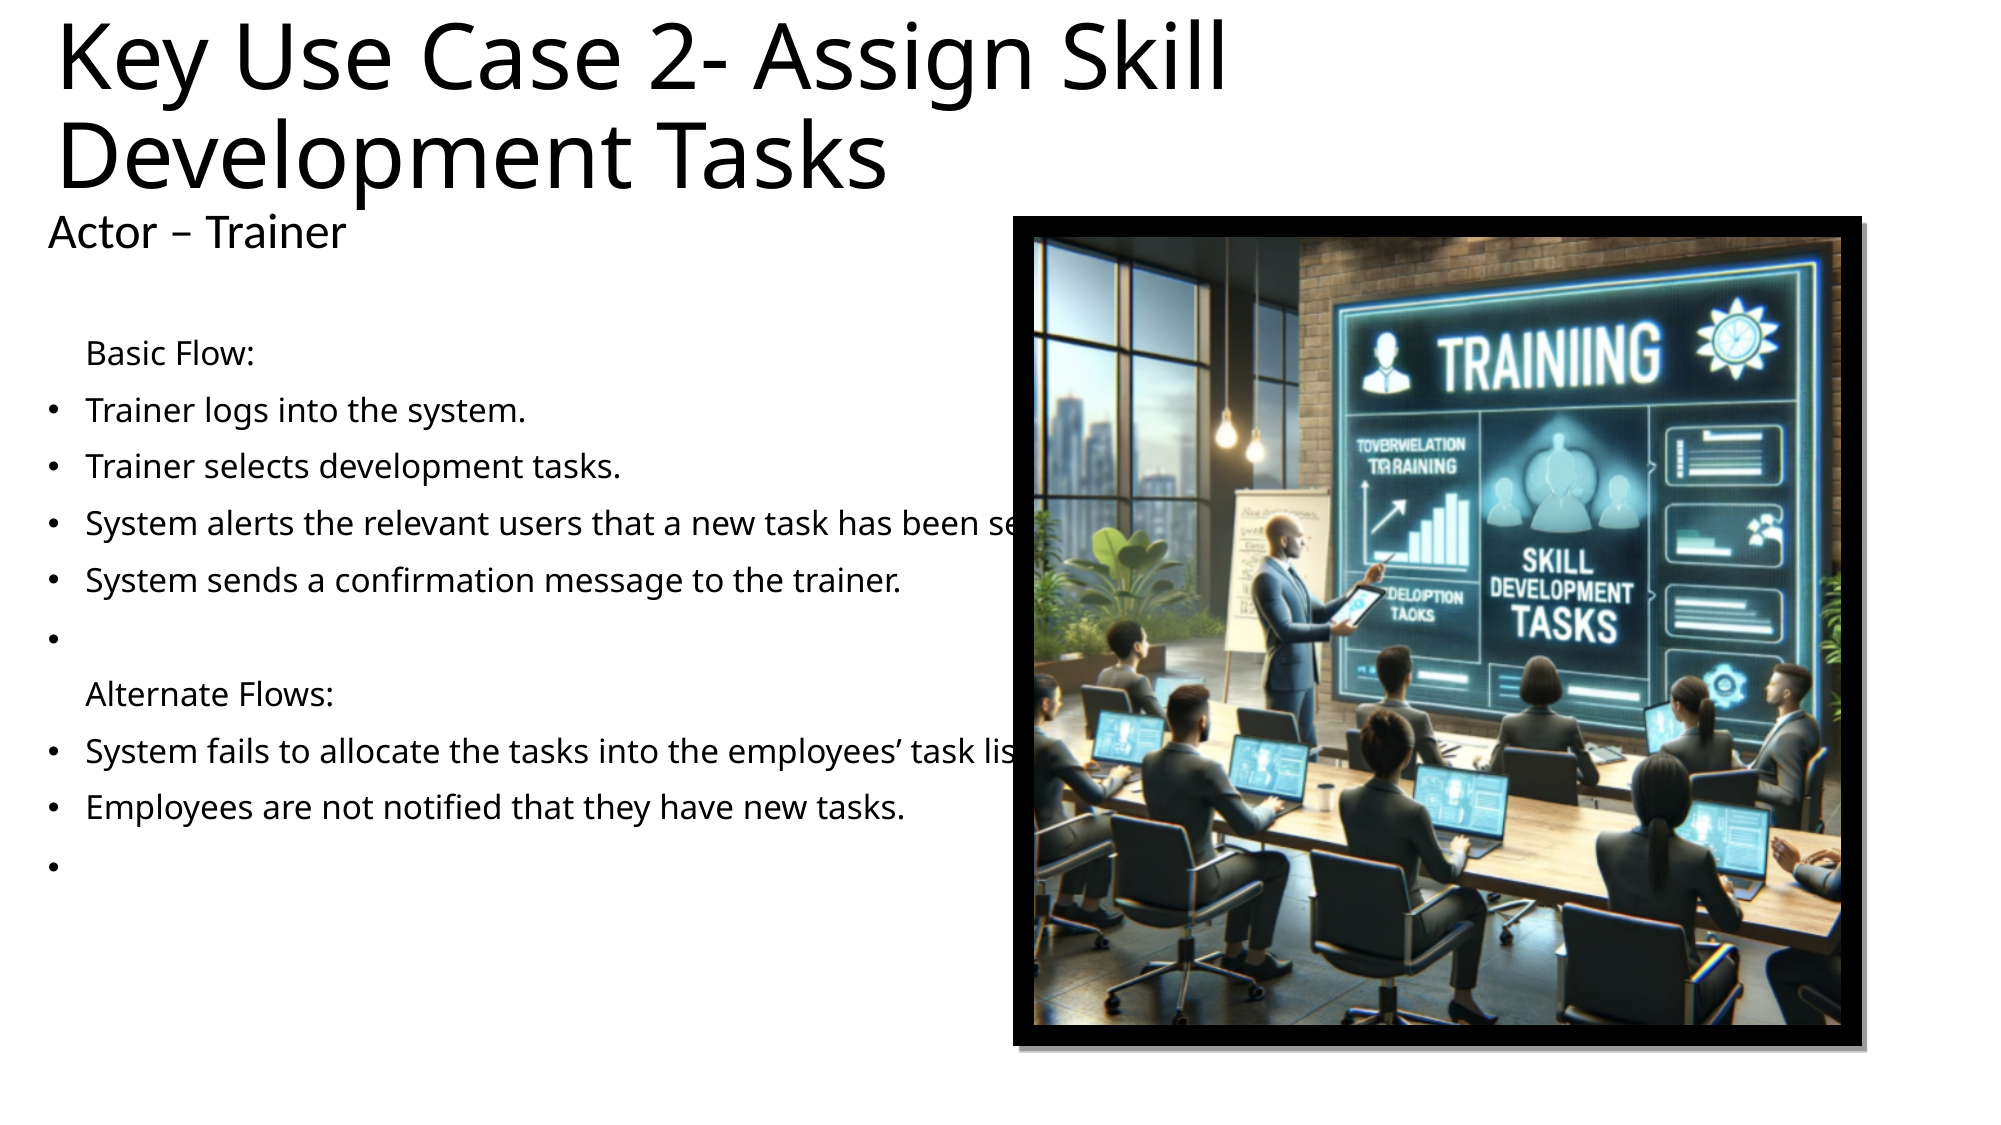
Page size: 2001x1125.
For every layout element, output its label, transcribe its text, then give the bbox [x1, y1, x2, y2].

picture [1033, 237, 1842, 1026]
title Key Use Case 2- Assign Skill Development Tasks [40, 0, 1848, 197]
list Actor – Trainer Basic Flow: Trainer logs into the system. Trainer selects development tasks. System alerts the relevant users that a new task has been set. System sends a confirmation message to the trainer. Alternate Flows: System fails to allocate the tasks into the employees’ task lists. Employees are not notified that they have new tasks. [32, 197, 1908, 1063]
